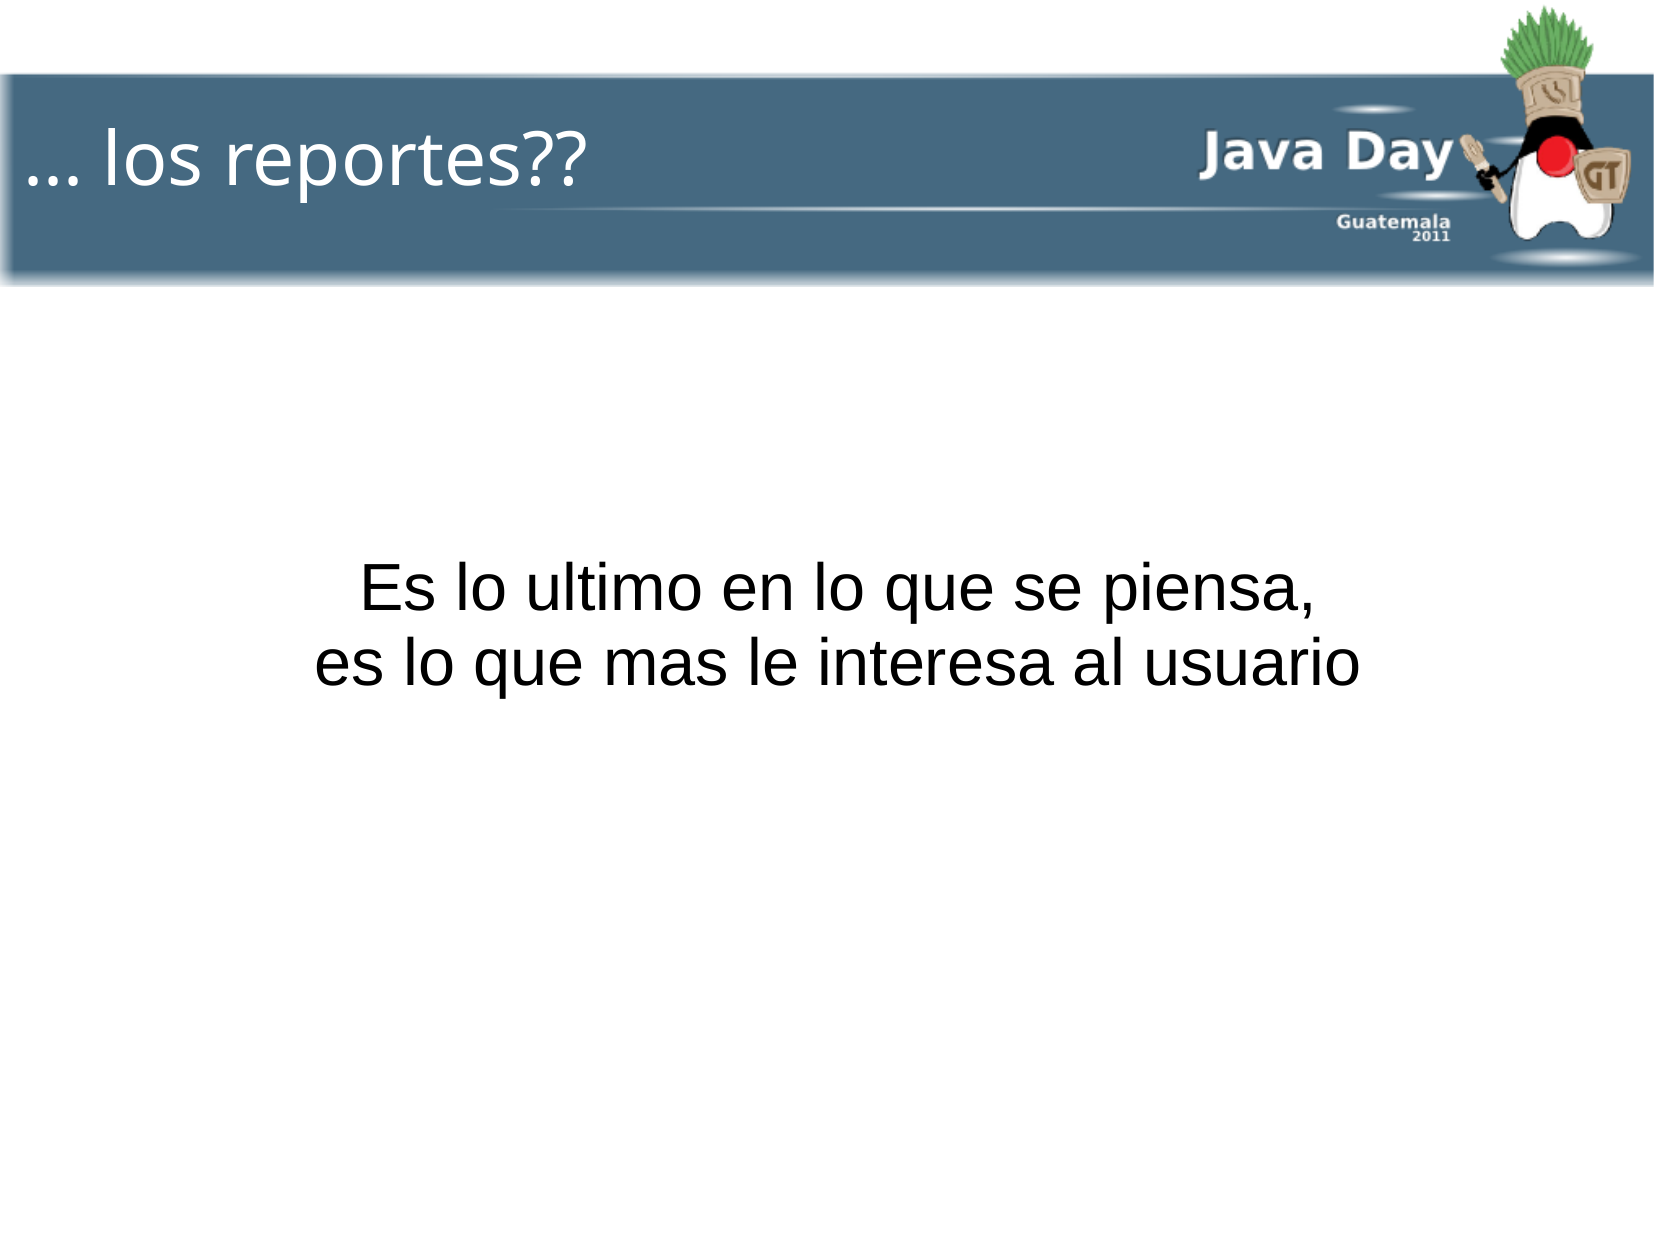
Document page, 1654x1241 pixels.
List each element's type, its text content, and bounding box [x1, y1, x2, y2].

subtitle Es lo ultimo en lo que se piensa, es lo que mas le interesa al usuario [82, 290, 1571, 1109]
title ... los reportes?? [23, 52, 1512, 260]
picture [0, 3, 1654, 287]
